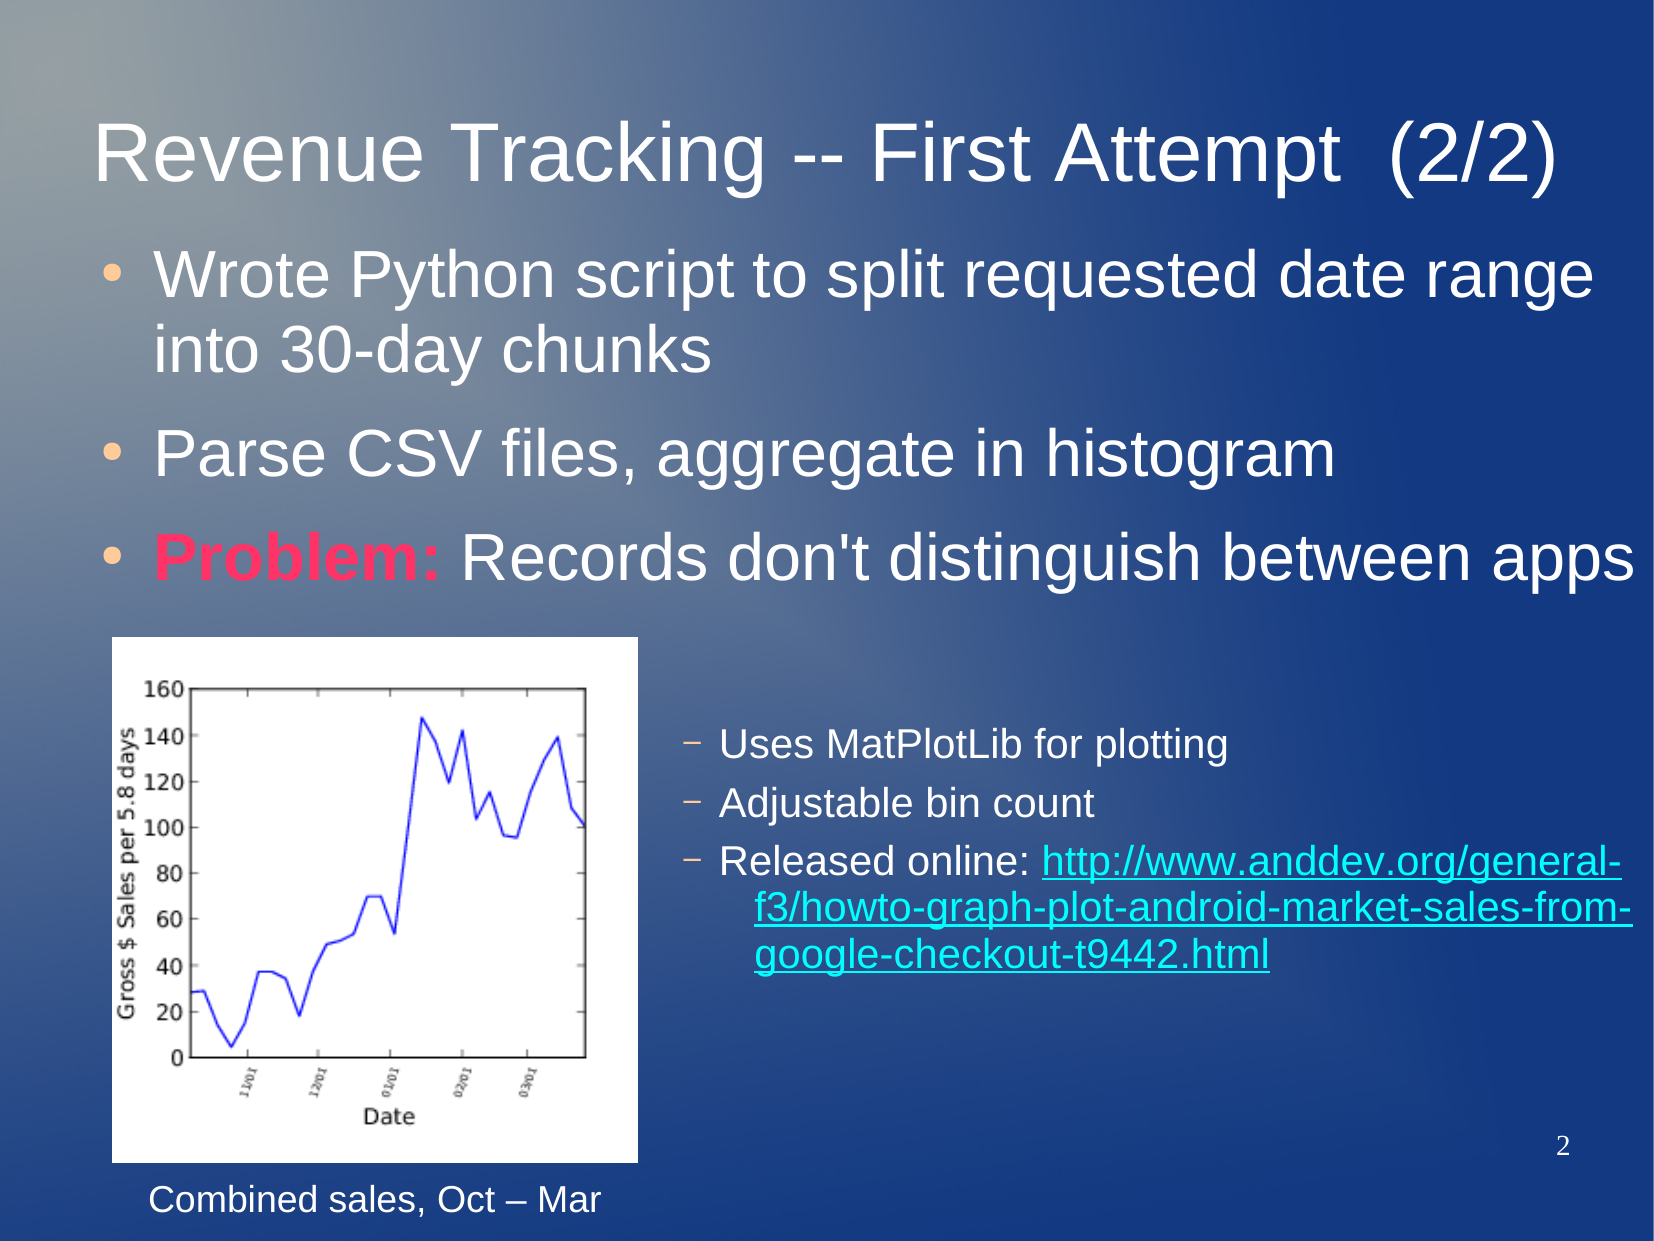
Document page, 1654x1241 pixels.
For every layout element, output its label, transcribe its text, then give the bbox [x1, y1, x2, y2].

list Wrote Python script to split requested date range into 30-day chunks Parse CSV files, aggregate in histogram Problem: Records don't distinguish between apps [82, 237, 1651, 622]
picture [0, 0, 1654, 1241]
title Revenue Tracking -- First Attempt (2/2) [82, 56, 1571, 237]
text_box Combined sales, Oct – Mar [112, 1171, 638, 1229]
list Uses MatPlotLib for plotting Adjustable bin count Released online: http://www.anddev.org/general-f3/howto-graph-plot-android-market-sales-from-google-checkout-t9442.html [187, 721, 1654, 1059]
